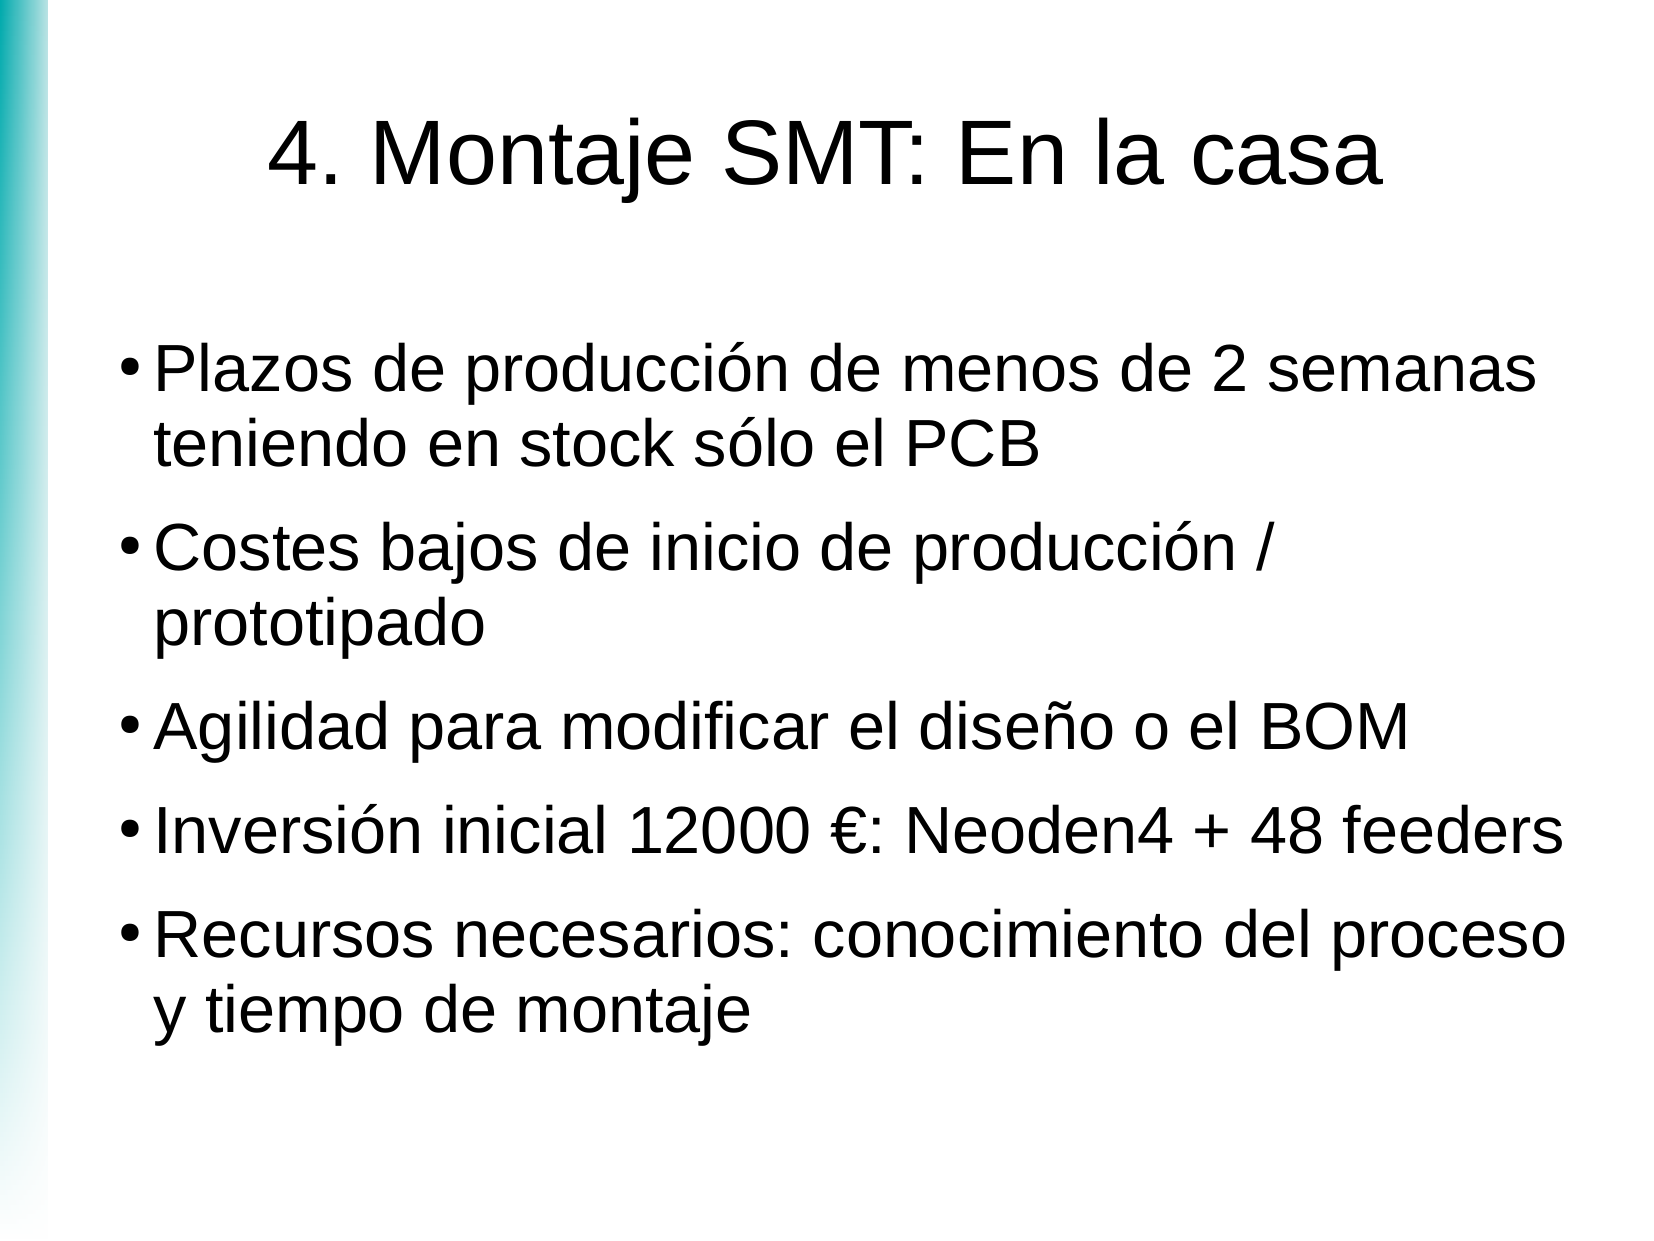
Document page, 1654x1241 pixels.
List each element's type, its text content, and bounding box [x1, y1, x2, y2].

title 4. Montaje SMT: En la casa [82, 49, 1571, 257]
list Plazos de producción de menos de 2 semanas teniendo en stock sólo el PCB Costes bajos de inicio de producción / prototipado Agilidad para modificar el diseño o el BOM Inversión inicial 12000 €: Neoden4 + 48 feeders Recursos necesarios: conocimiento del proceso y tiempo de montaje [118, 330, 1607, 1170]
